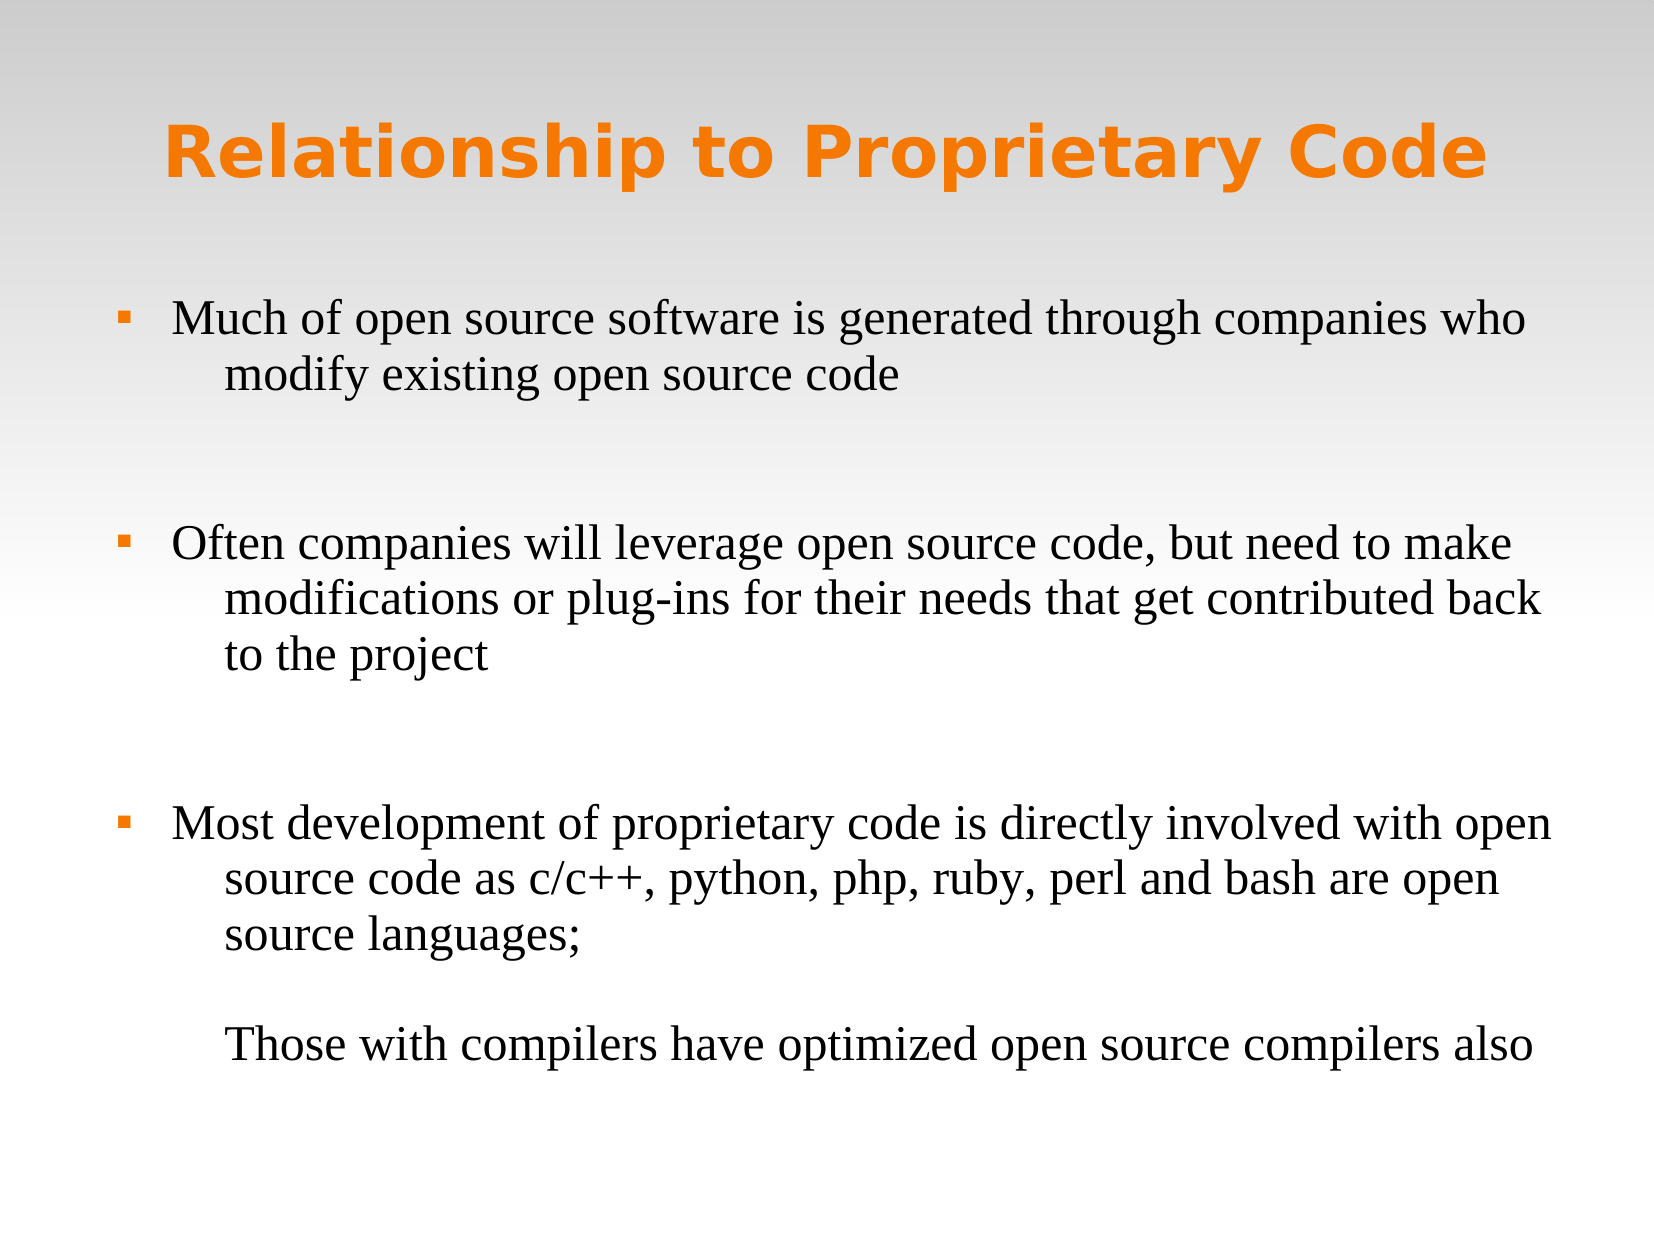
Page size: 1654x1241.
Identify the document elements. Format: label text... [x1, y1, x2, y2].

title Relationship to Proprietary Code [82, 49, 1571, 257]
list Much of open source software is generated through companies who modify existing open source code Often companies will leverage open source code, but need to make modifications or plug-ins for their needs that get contributed back to the project Most development of proprietary code is directly involved with open source code as c/c++, python, php, ruby, perl and bash are open source languages; Those with compilers have optimized open source compilers also [82, 290, 1571, 1135]
